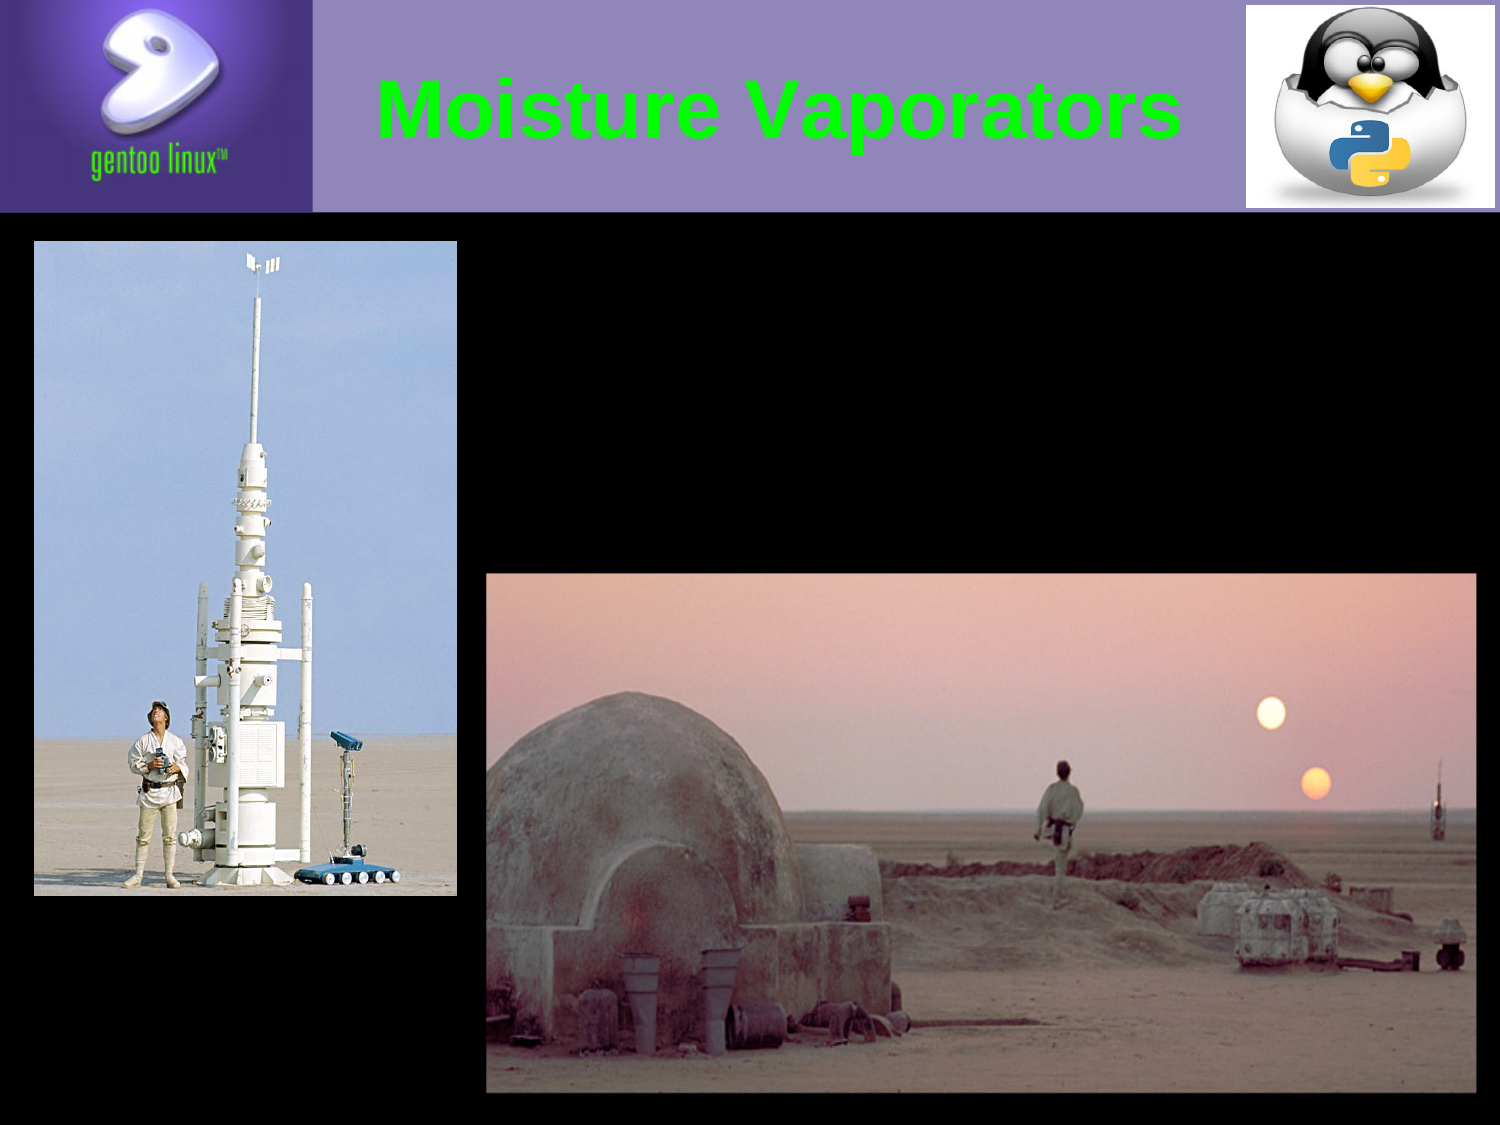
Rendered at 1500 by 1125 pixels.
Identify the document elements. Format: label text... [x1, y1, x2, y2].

picture [0, 0, 302, 184]
picture [34, 241, 457, 896]
picture [1246, 5, 1495, 208]
title Moisture Vaporators [324, 12, 1235, 201]
picture [485, 572, 1478, 1095]
